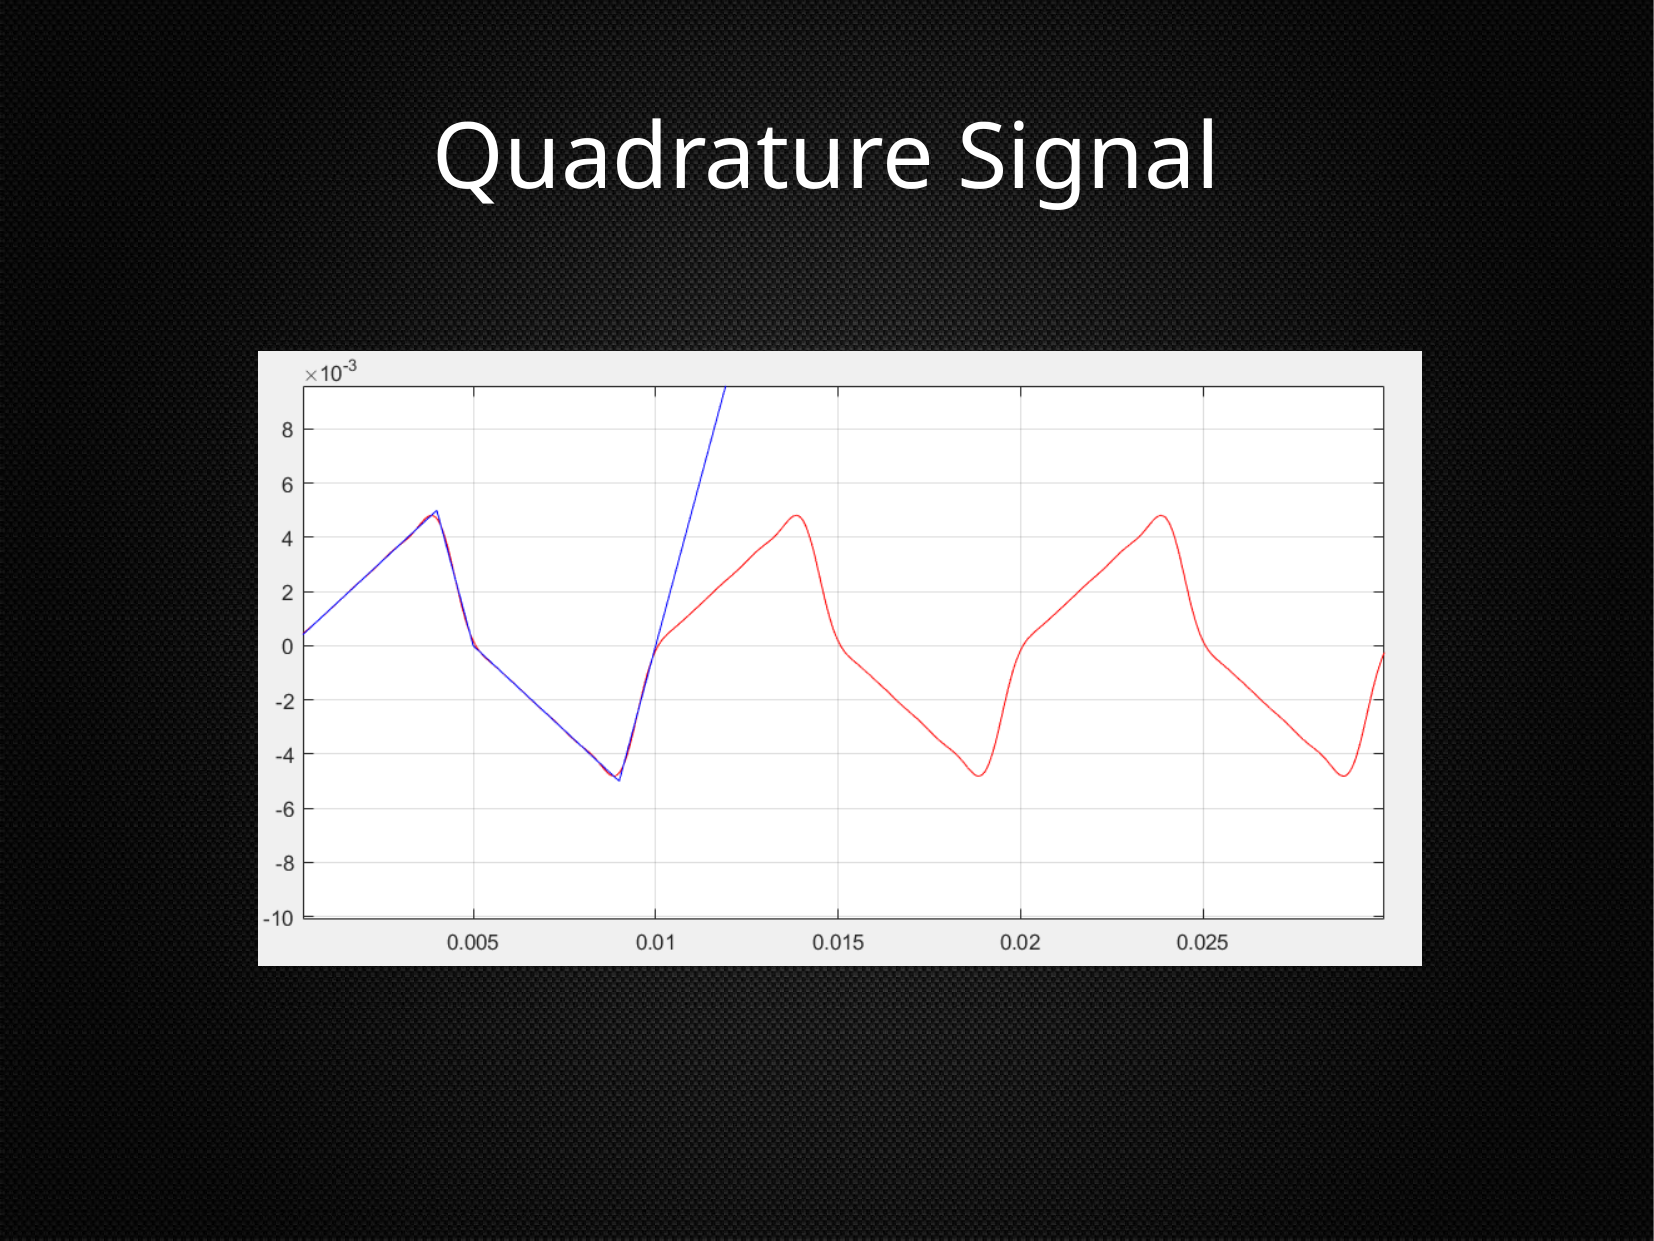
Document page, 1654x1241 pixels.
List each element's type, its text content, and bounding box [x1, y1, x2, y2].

picture [0, 0, 1654, 1241]
title Quadrature Signal [82, 49, 1571, 257]
